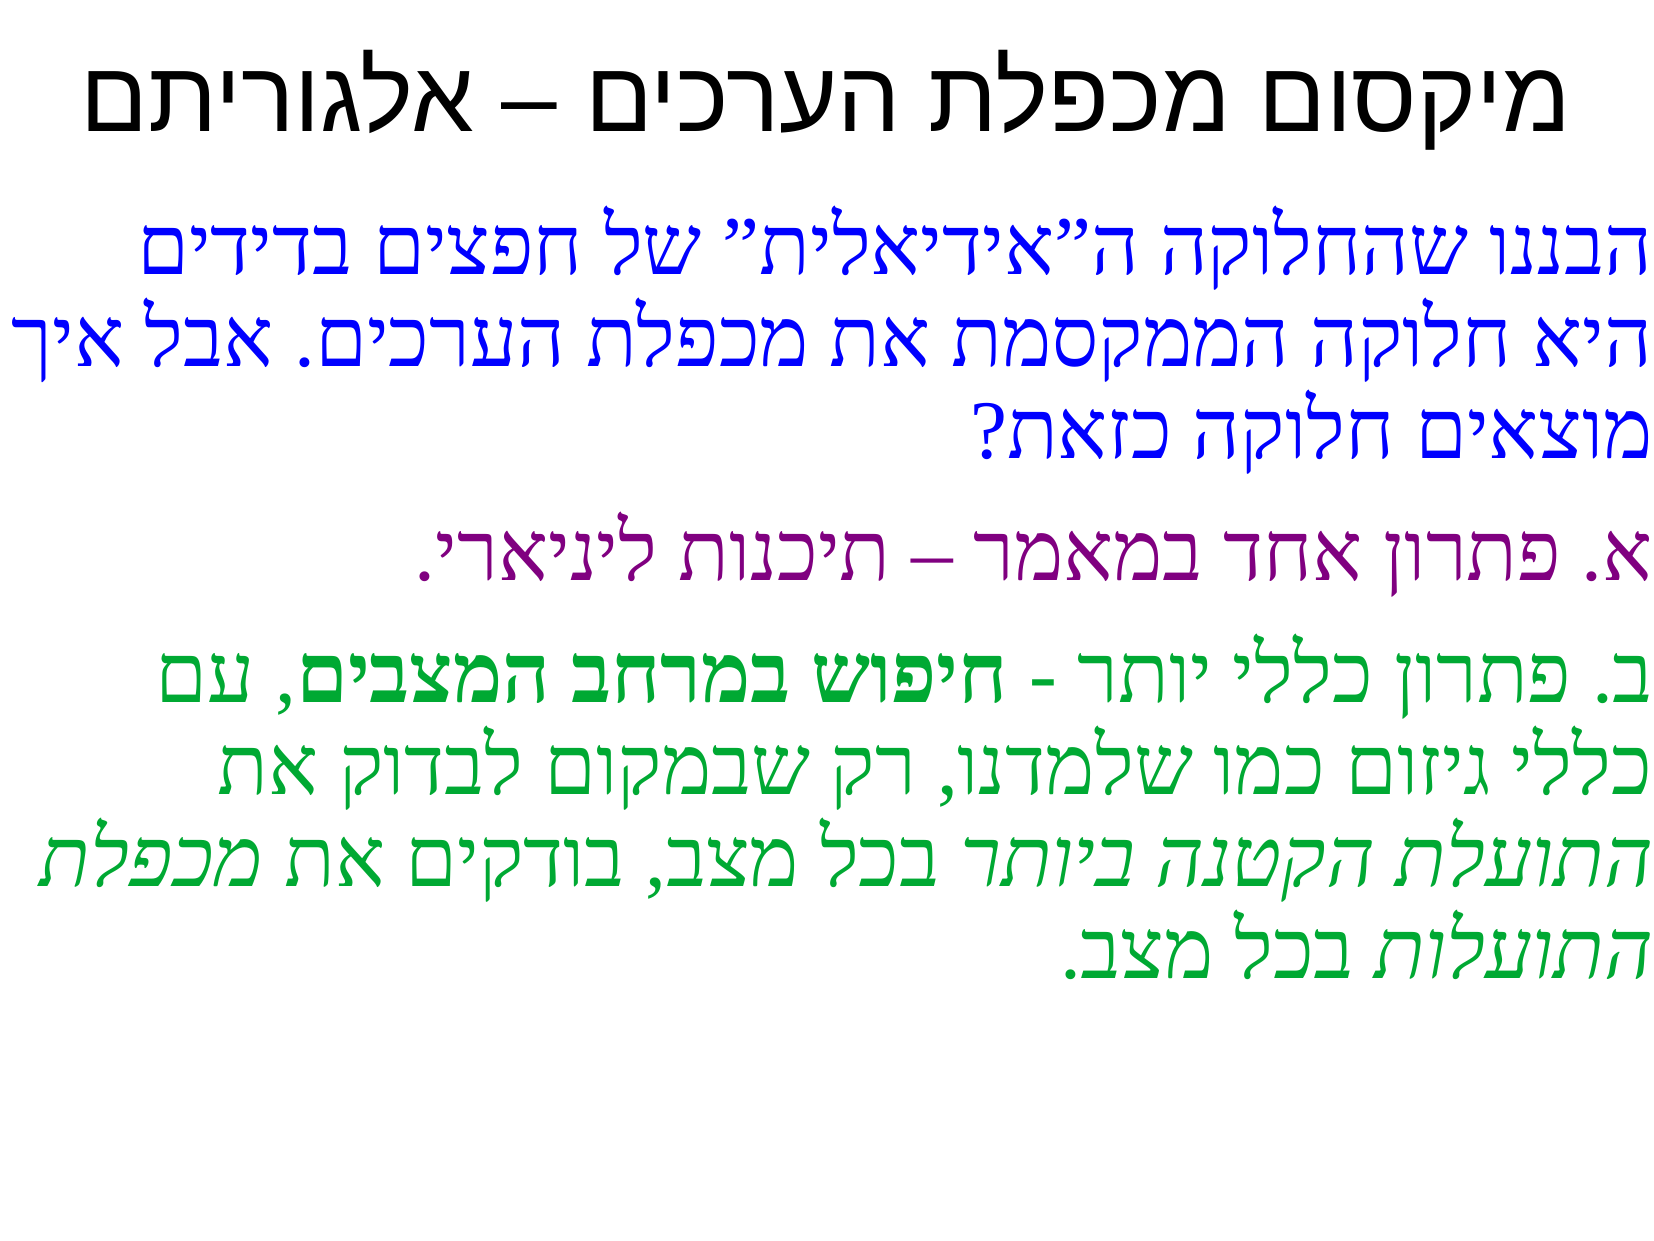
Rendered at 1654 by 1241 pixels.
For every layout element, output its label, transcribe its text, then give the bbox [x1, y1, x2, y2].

list הבננו שהחלוקה ה”אידיאלית” של חפצים בדידים היא חלוקה הממקסמת את מכפלת הערכים. אבל איך מוצאים חלוקה כזאת? א. פתרון אחד במאמר – תיכנות ליניארי. ב. פתרון כללי יותר - חיפוש במרחב המצבים, עם כללי גיזום כמו שלמדנו, רק שבמקום לבדוק את התועלת הקטנה ביותר בכל מצב, בודקים את מכפלת התועלות בכל מצב. [0, 199, 1654, 1241]
title מיקסום מכפלת הערכים – אלגוריתם [0, 28, 1654, 166]
